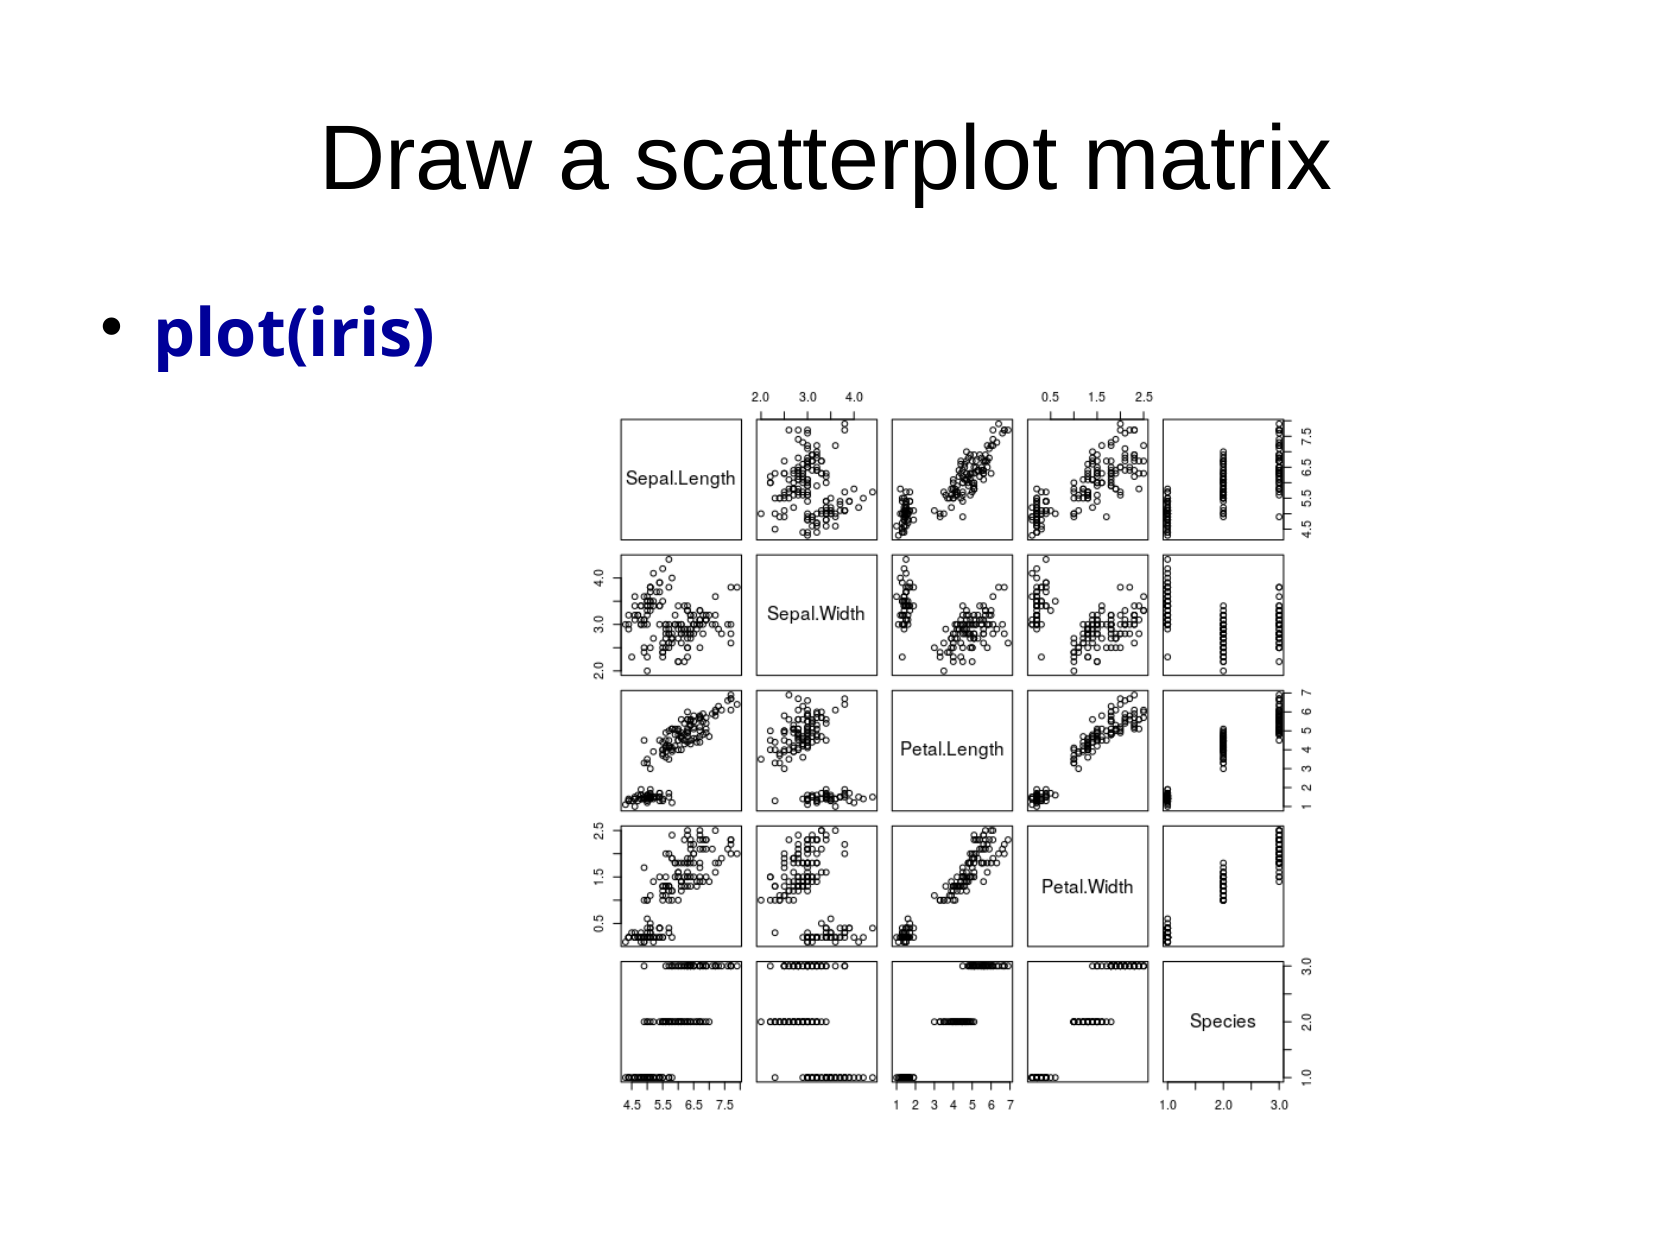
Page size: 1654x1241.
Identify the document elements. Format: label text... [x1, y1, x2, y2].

text_box Draw a scatterplot matrix [82, 49, 1571, 257]
picture [570, 360, 1342, 1144]
text_box plot(iris) [82, 290, 1571, 1087]
